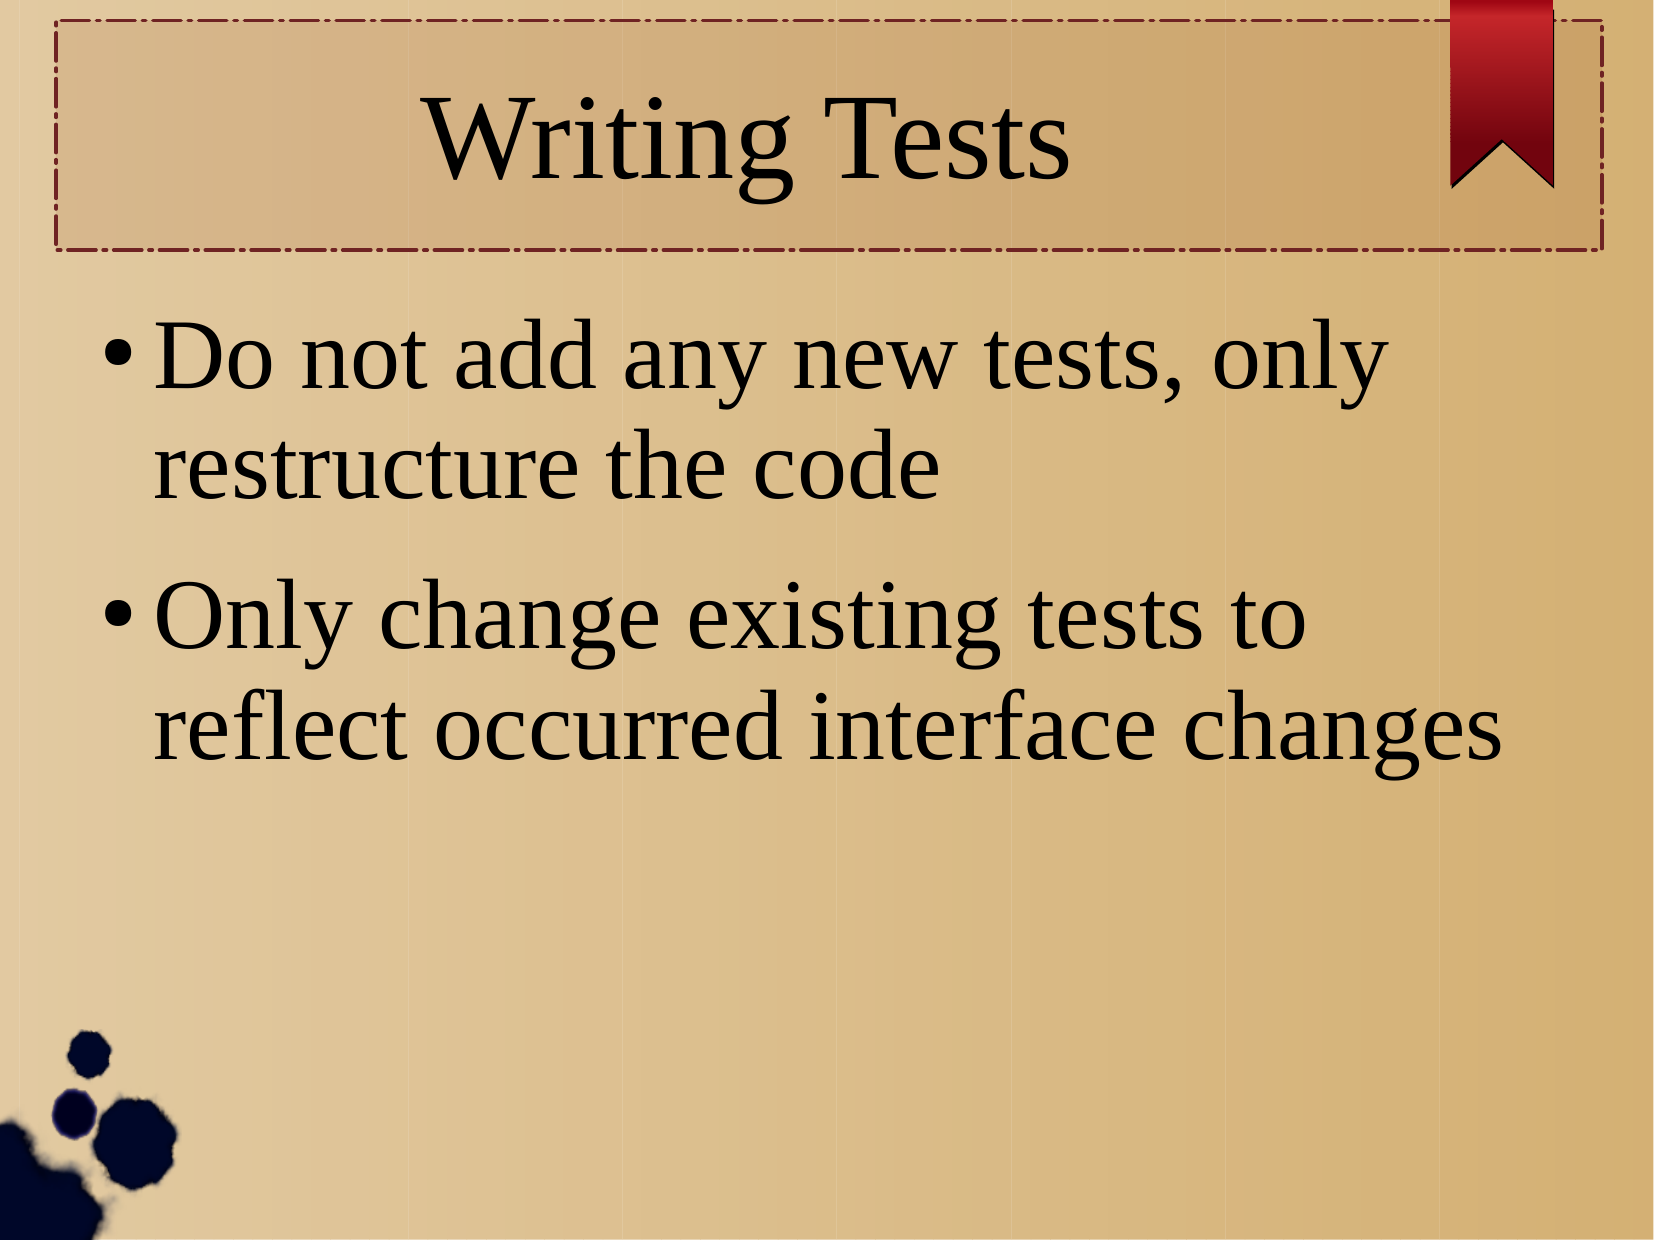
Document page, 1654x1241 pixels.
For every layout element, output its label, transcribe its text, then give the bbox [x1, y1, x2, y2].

list Do not add any new tests, only restructure the code Only change existing tests to reflect occurred interface changes [82, 299, 1571, 1019]
title Writing Tests [82, 47, 1412, 229]
